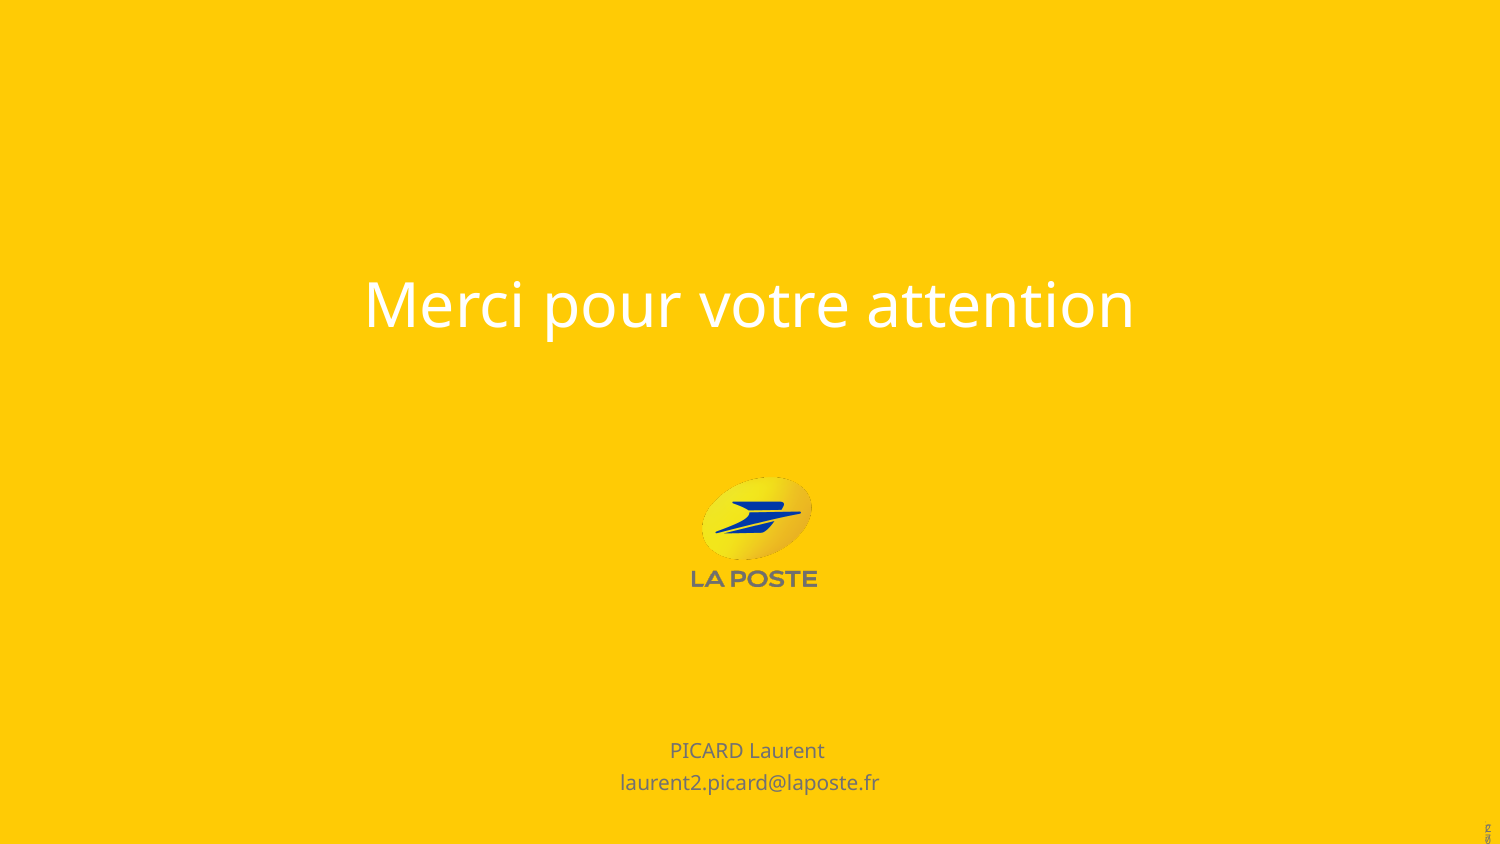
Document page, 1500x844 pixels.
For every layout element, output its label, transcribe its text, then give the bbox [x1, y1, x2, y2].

picture [667, 445, 846, 623]
list PICARD Laurent laurent2.picard@laposte.fr [454, 646, 1046, 795]
title Merci pour votre attention [144, 150, 1356, 340]
